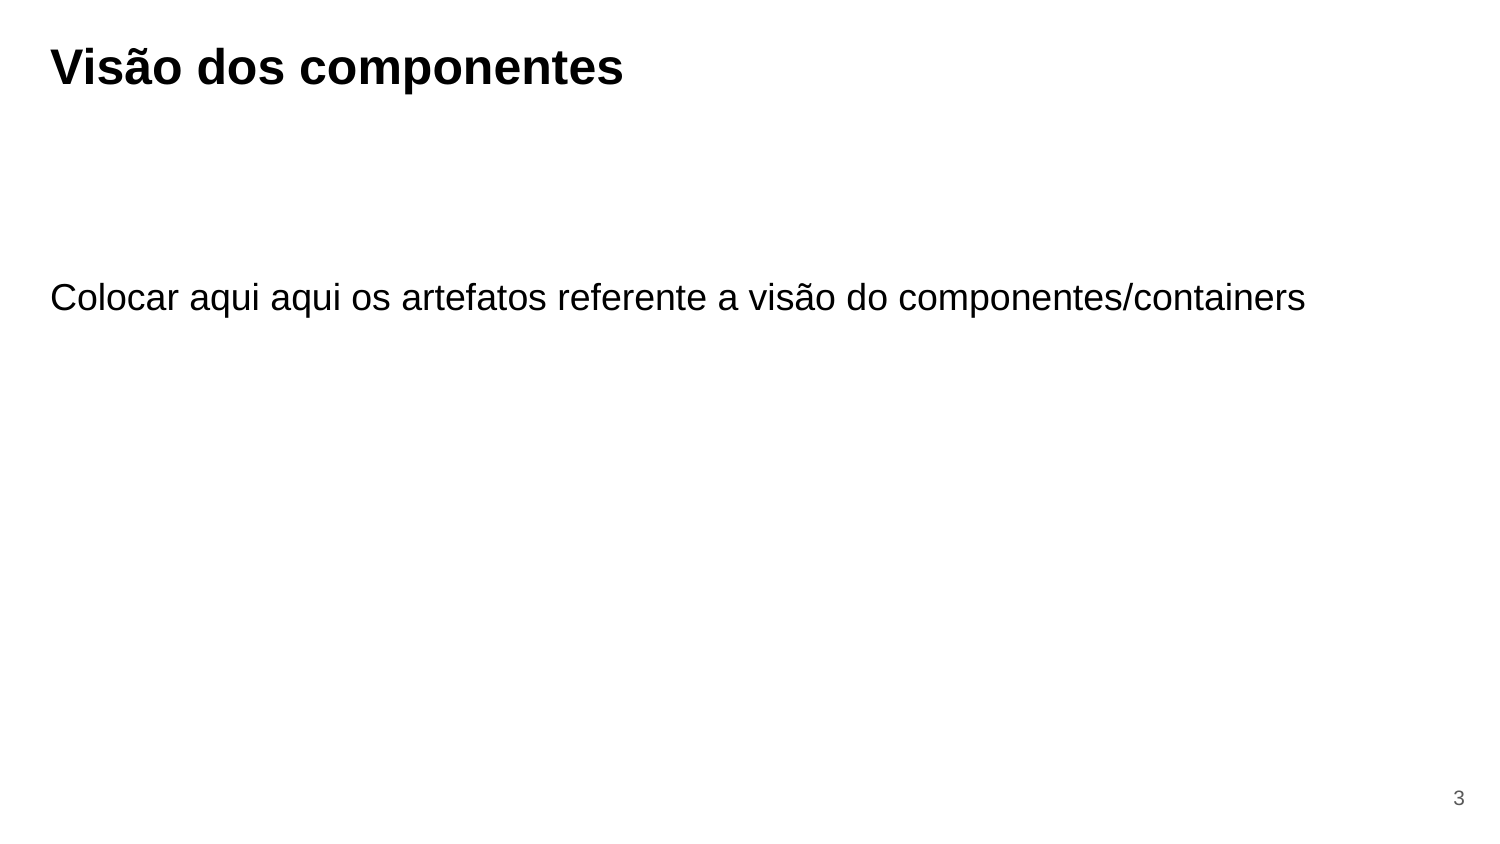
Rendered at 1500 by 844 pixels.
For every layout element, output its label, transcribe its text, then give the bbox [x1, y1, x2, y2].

text_box Visão dos componentes Colocar aqui aqui os artefatos referente a visão do componentes/containers [35, 32, 1489, 766]
text_box <number> [1389, 766, 1480, 830]
